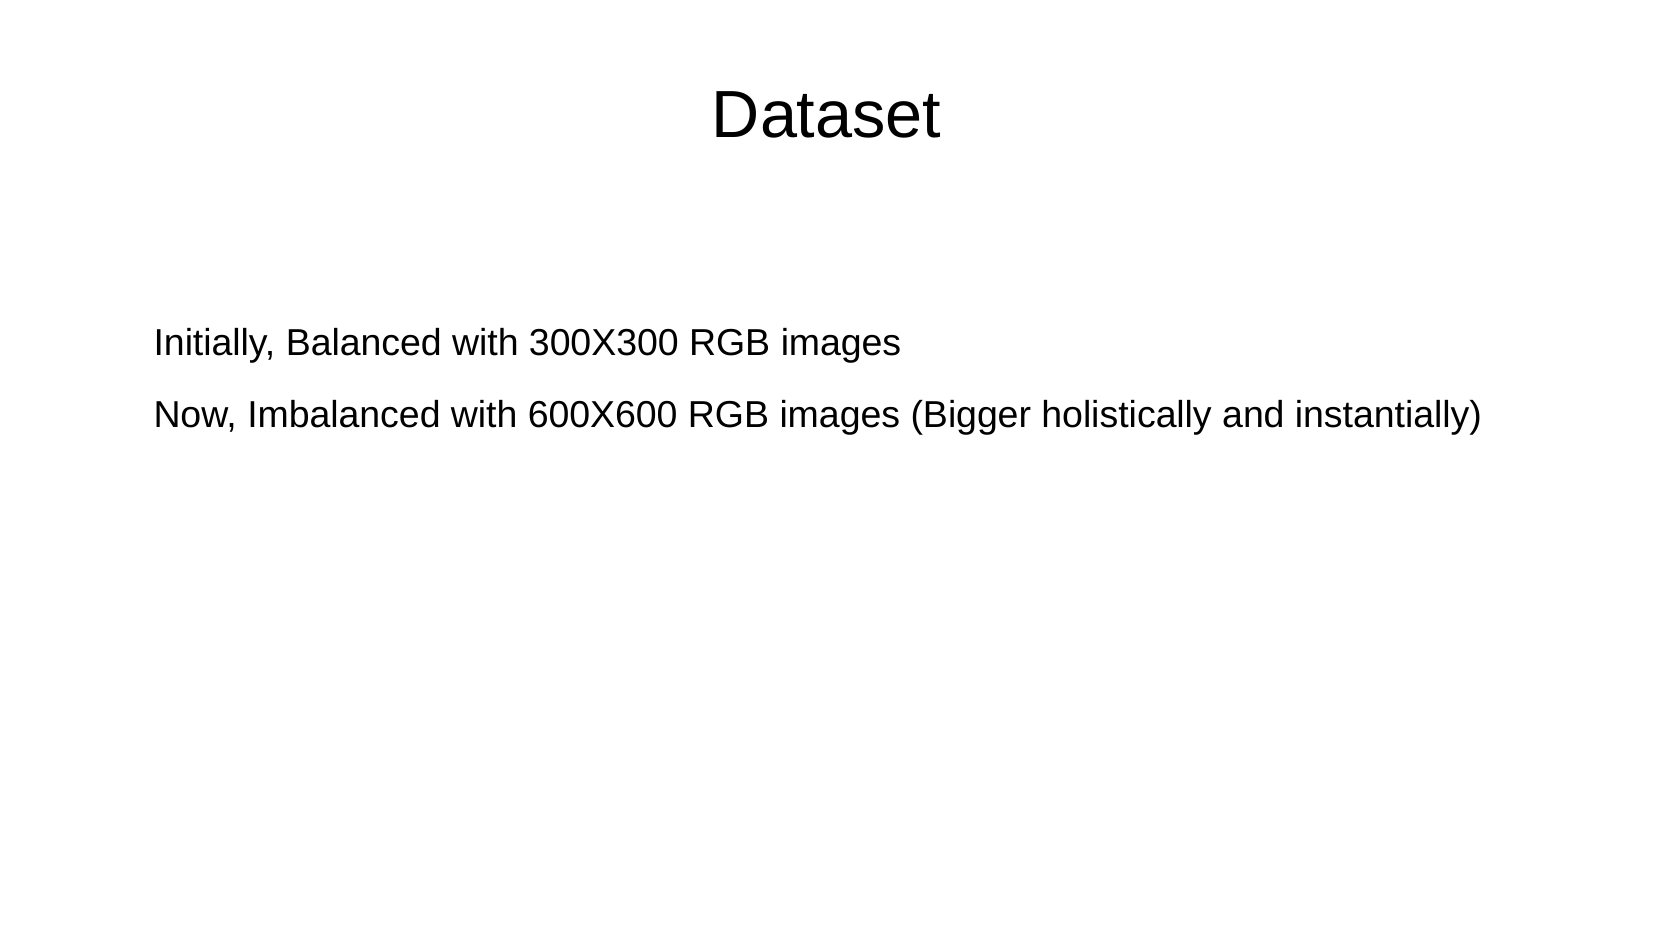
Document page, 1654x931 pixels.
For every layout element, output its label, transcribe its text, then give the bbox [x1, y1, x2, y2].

list Initially, Balanced with 300X300 RGB images Now, Imbalanced with 600X600 RGB images (Bigger holistically and instantially) [82, 217, 1571, 758]
title Dataset [82, 37, 1571, 193]
